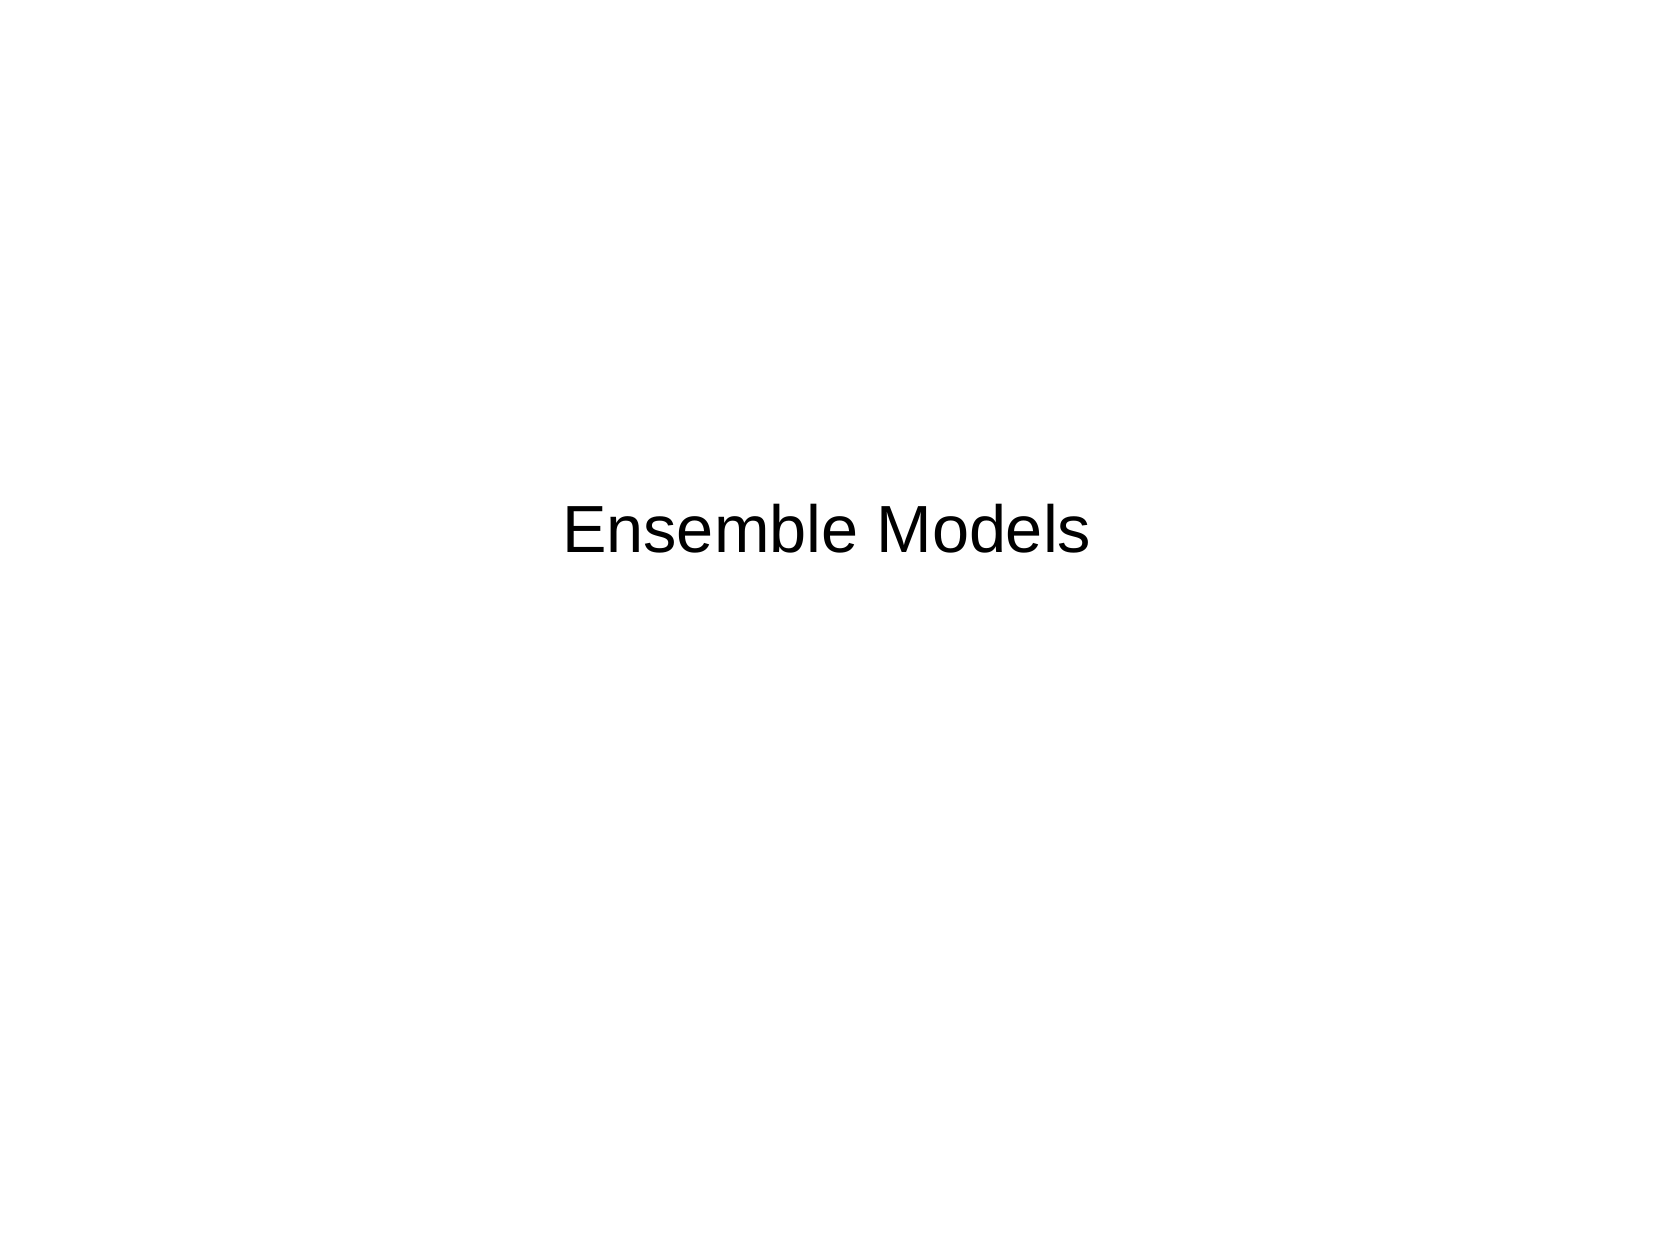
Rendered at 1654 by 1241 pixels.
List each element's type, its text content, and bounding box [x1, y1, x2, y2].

subtitle Ensemble Models [82, 49, 1571, 1010]
